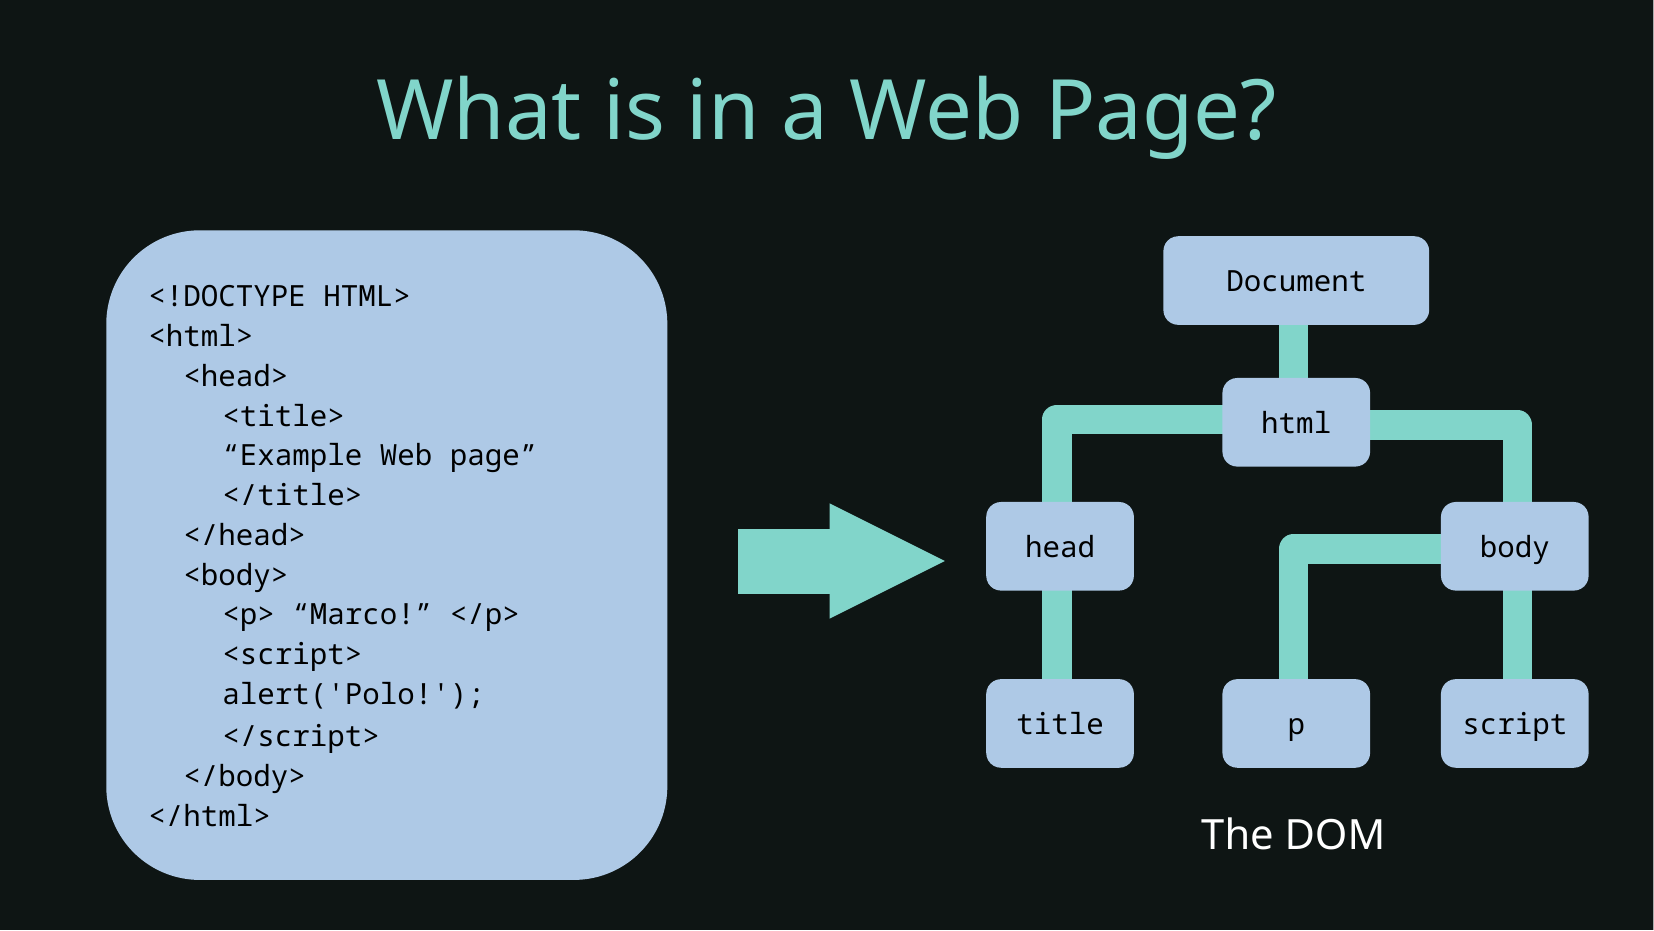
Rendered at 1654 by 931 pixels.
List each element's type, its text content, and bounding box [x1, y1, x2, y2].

text_box html [1222, 377, 1371, 467]
text_box Document [1163, 236, 1430, 325]
title What is in a Web Page? [177, 1, 1477, 213]
text_box title [986, 679, 1134, 768]
text_box body [1440, 501, 1589, 591]
text_box <!DOCTYPE HTML> <html> <head> <title> “Example Web page” </title> </head> <body> <p> “Marco!” </p> <script> alert('Polo!'); </script> </body> </html> [106, 230, 668, 880]
text_box p [1222, 679, 1371, 768]
text_box head [986, 501, 1134, 591]
text_box The DOM [1086, 797, 1501, 863]
text_box script [1440, 679, 1589, 768]
